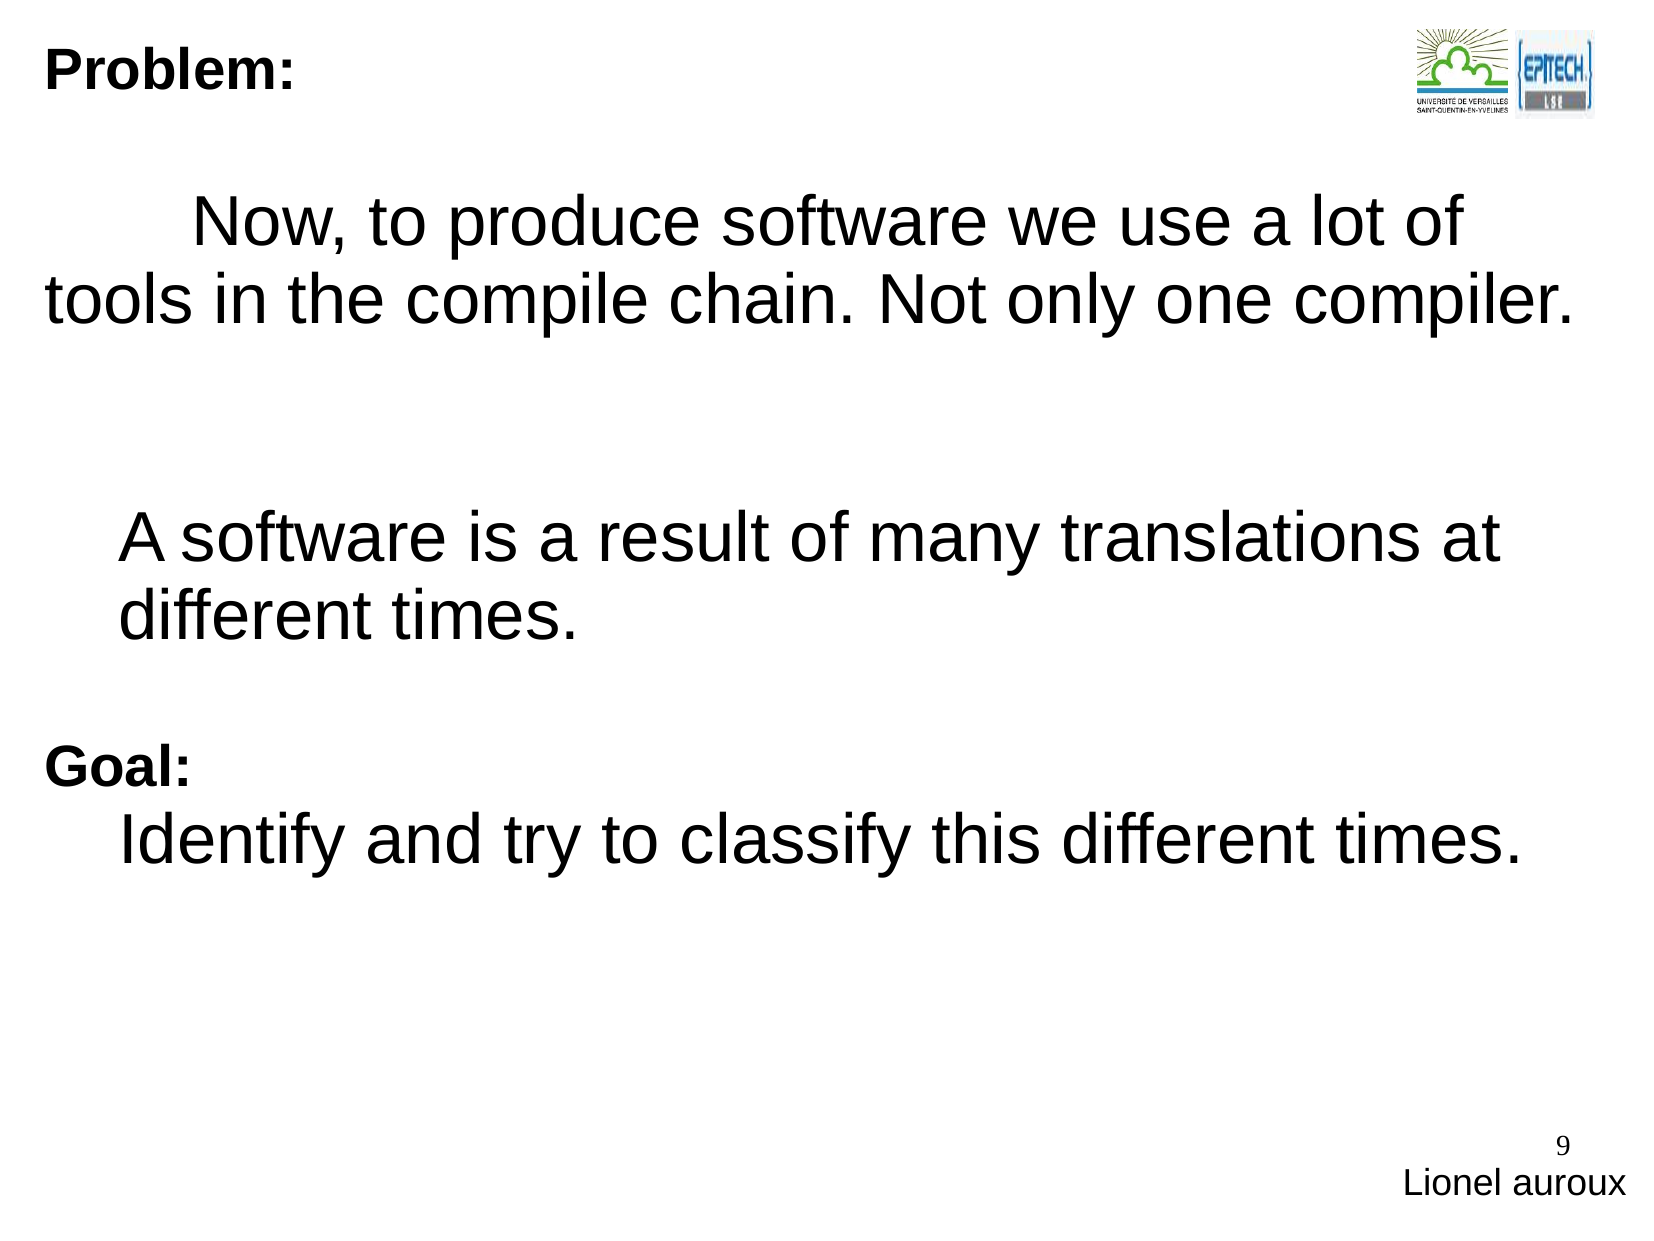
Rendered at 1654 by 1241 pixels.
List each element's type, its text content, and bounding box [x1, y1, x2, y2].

picture [1515, 30, 1595, 119]
text_box Lionel auroux [1387, 1153, 1642, 1211]
picture [1417, 29, 1508, 113]
text_box Problem: Now, to produce software we use a lot of tools in the compile chain. Not only one compiler. A software is a result of many translations at different times. Goal: Identify and try to classify this different times. [29, 29, 1625, 1211]
